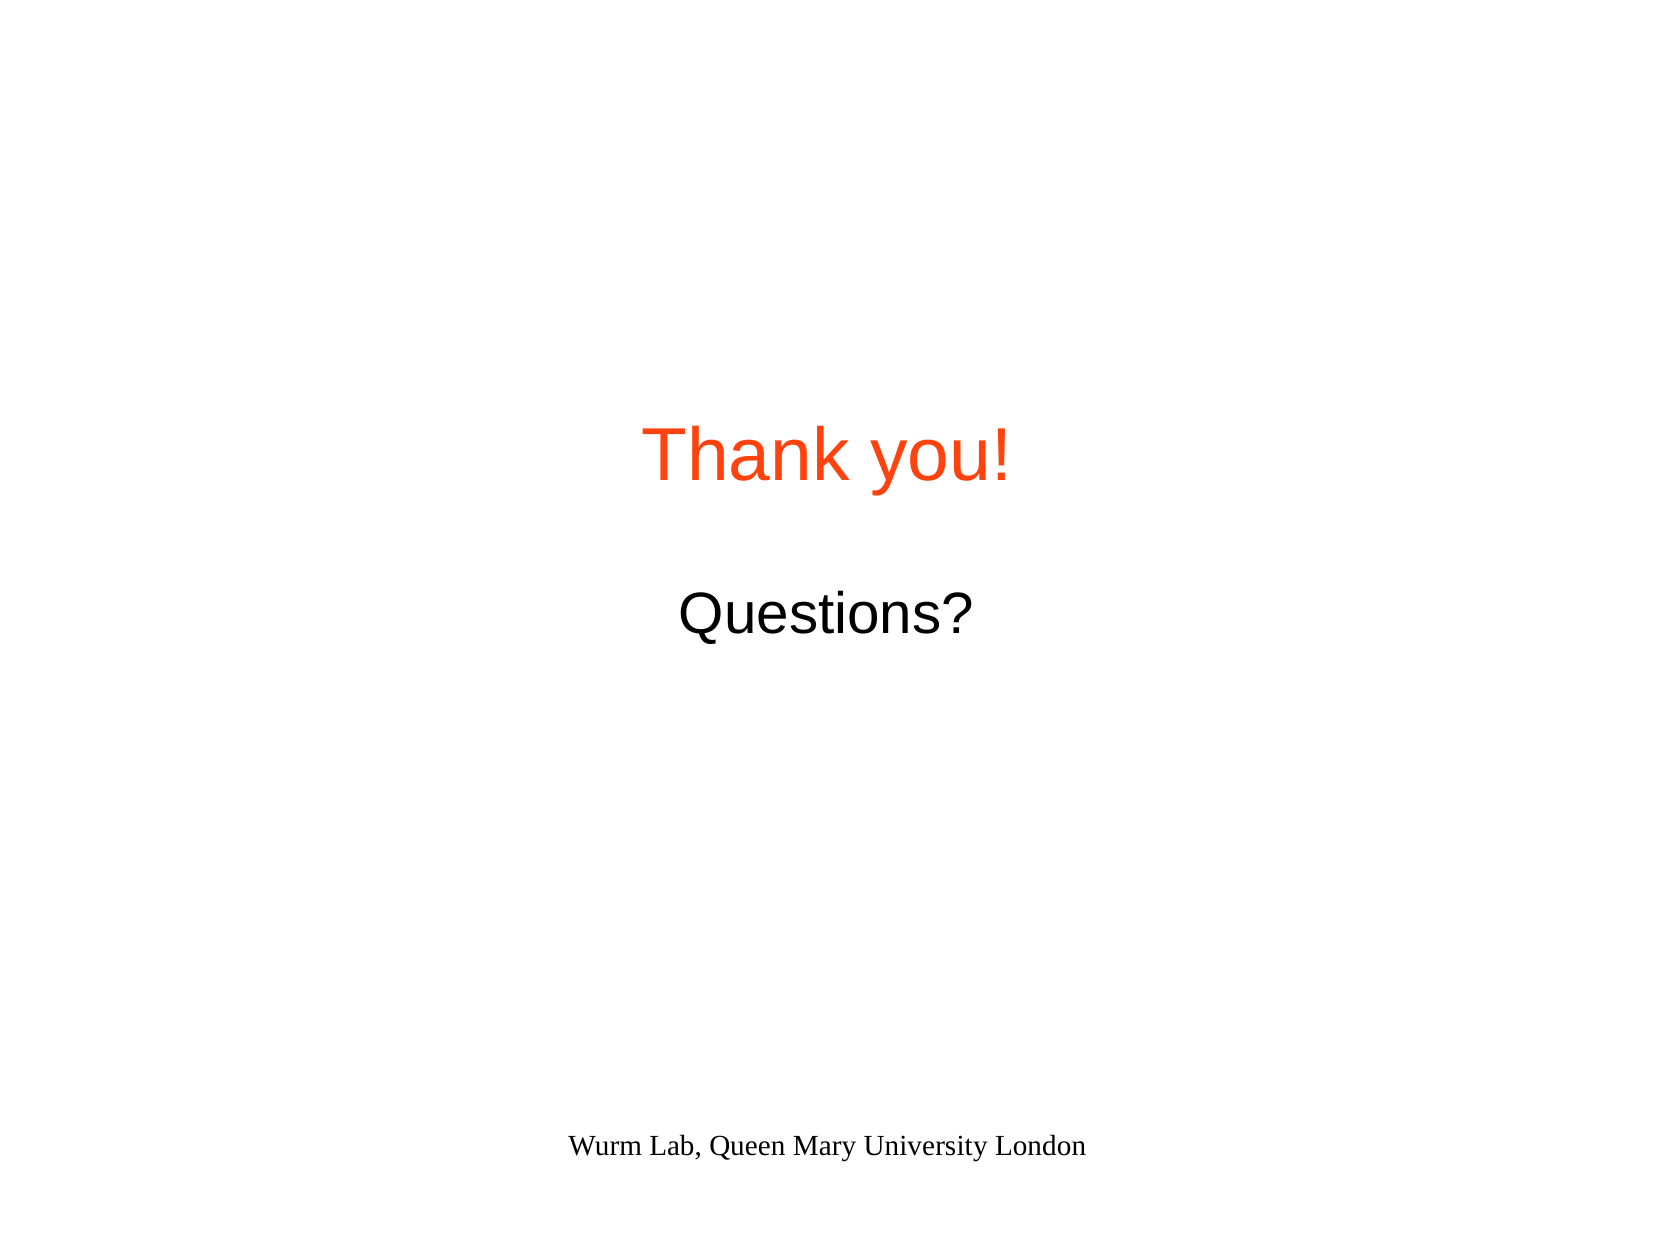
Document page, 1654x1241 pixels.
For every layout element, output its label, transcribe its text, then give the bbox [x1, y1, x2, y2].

subtitle Thank you! Questions? [82, 49, 1571, 1010]
